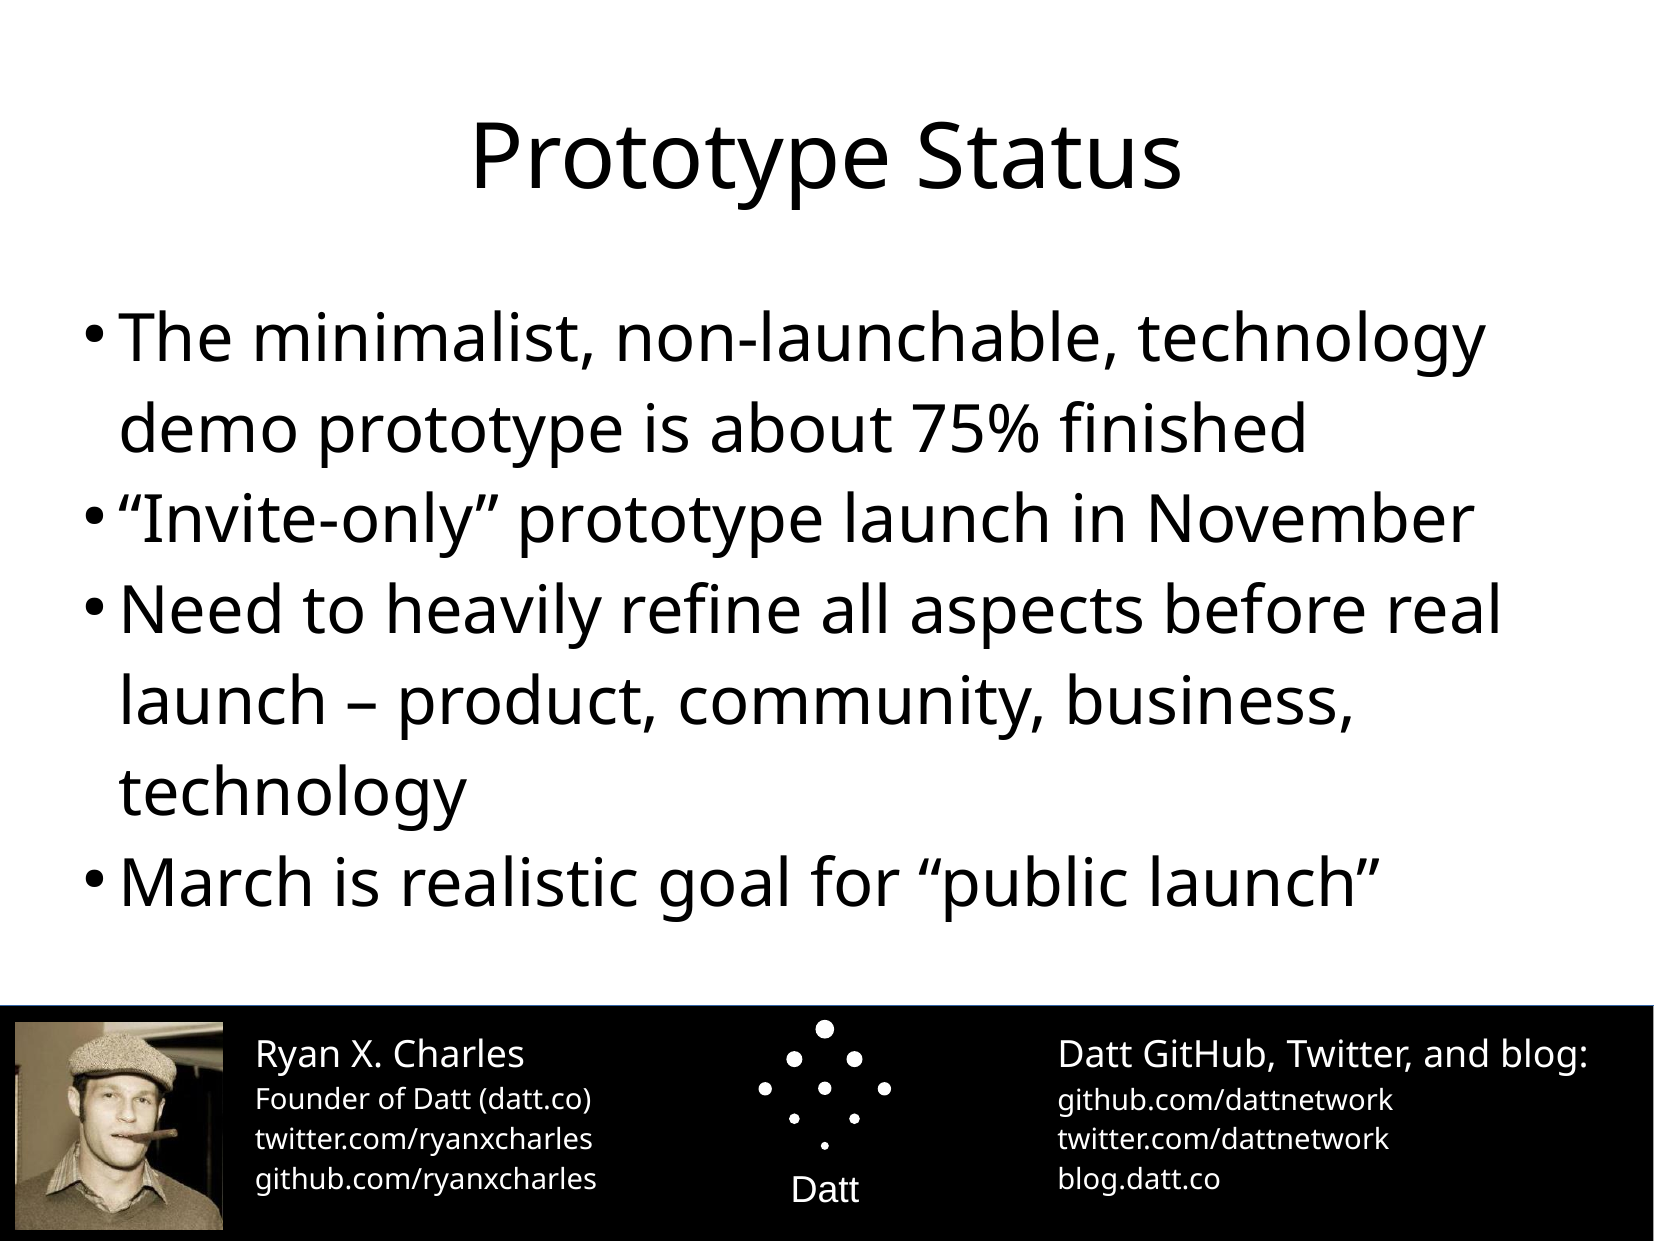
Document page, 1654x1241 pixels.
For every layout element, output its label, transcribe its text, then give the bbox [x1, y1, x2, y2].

picture [757, 1017, 893, 1153]
text_box Datt GitHub, Twitter, and blog: github.com/dattnetwork twitter.com/dattnetwork blog.datt.co [1042, 1020, 1654, 1241]
title Prototype Status [82, 49, 1571, 257]
text_box Datt [735, 1161, 916, 1241]
text_box Ryan X. Charles Founder of Datt (datt.co) twitter.com/ryanxcharles github.com/ryanxcharles [240, 1020, 976, 1241]
subtitle The minimalist, non-launchable, technology demo prototype is about 75% finished “Invite-only” prototype launch in November Need to heavily refine all aspects before real launch – product, community, business, technology March is realistic goal for “public launch” [82, 290, 1571, 991]
picture [15, 1022, 223, 1231]
text_box [0, 1005, 1654, 1241]
